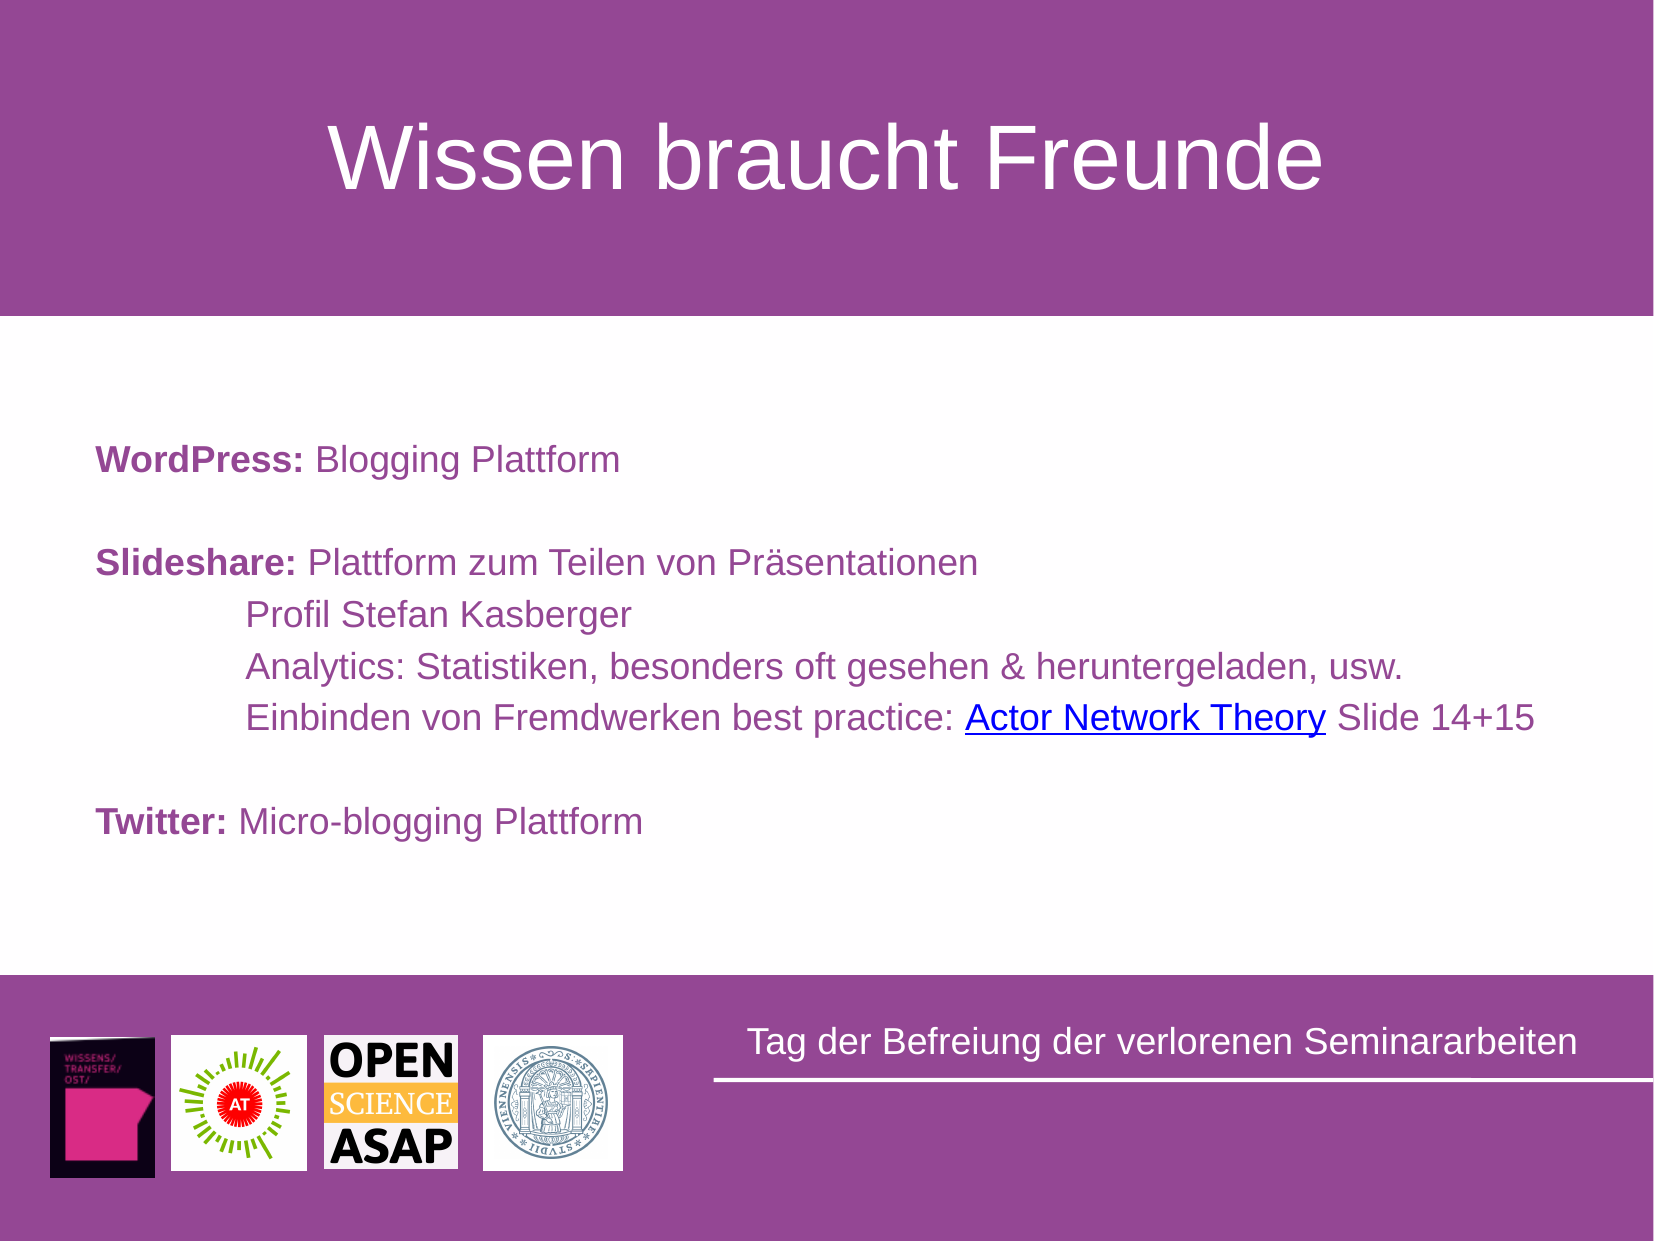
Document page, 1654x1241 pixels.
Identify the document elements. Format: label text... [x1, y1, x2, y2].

picture [50, 1037, 155, 1178]
text_box Tag der Befreiung der verlorenen Seminararbeiten [719, 1009, 1606, 1067]
picture [324, 1035, 458, 1169]
text_box WordPress: Blogging Plattform Slideshare: Plattform zum Teilen von Präsentationen Profil Stefan Kasberger Analytics: Statistiken, besonders oft gesehen & heruntergeladen, usw. Einbinden von Fremdwerken best practice: Actor Network Theory Slide 14+15 Twitter: Micro-blogging Plattform [60, 360, 1571, 926]
picture [494, 1046, 608, 1159]
picture [171, 1035, 307, 1171]
text_box [0, 0, 1654, 316]
text_box [0, 975, 1654, 1241]
title Wissen braucht Freunde [82, 49, 1571, 257]
